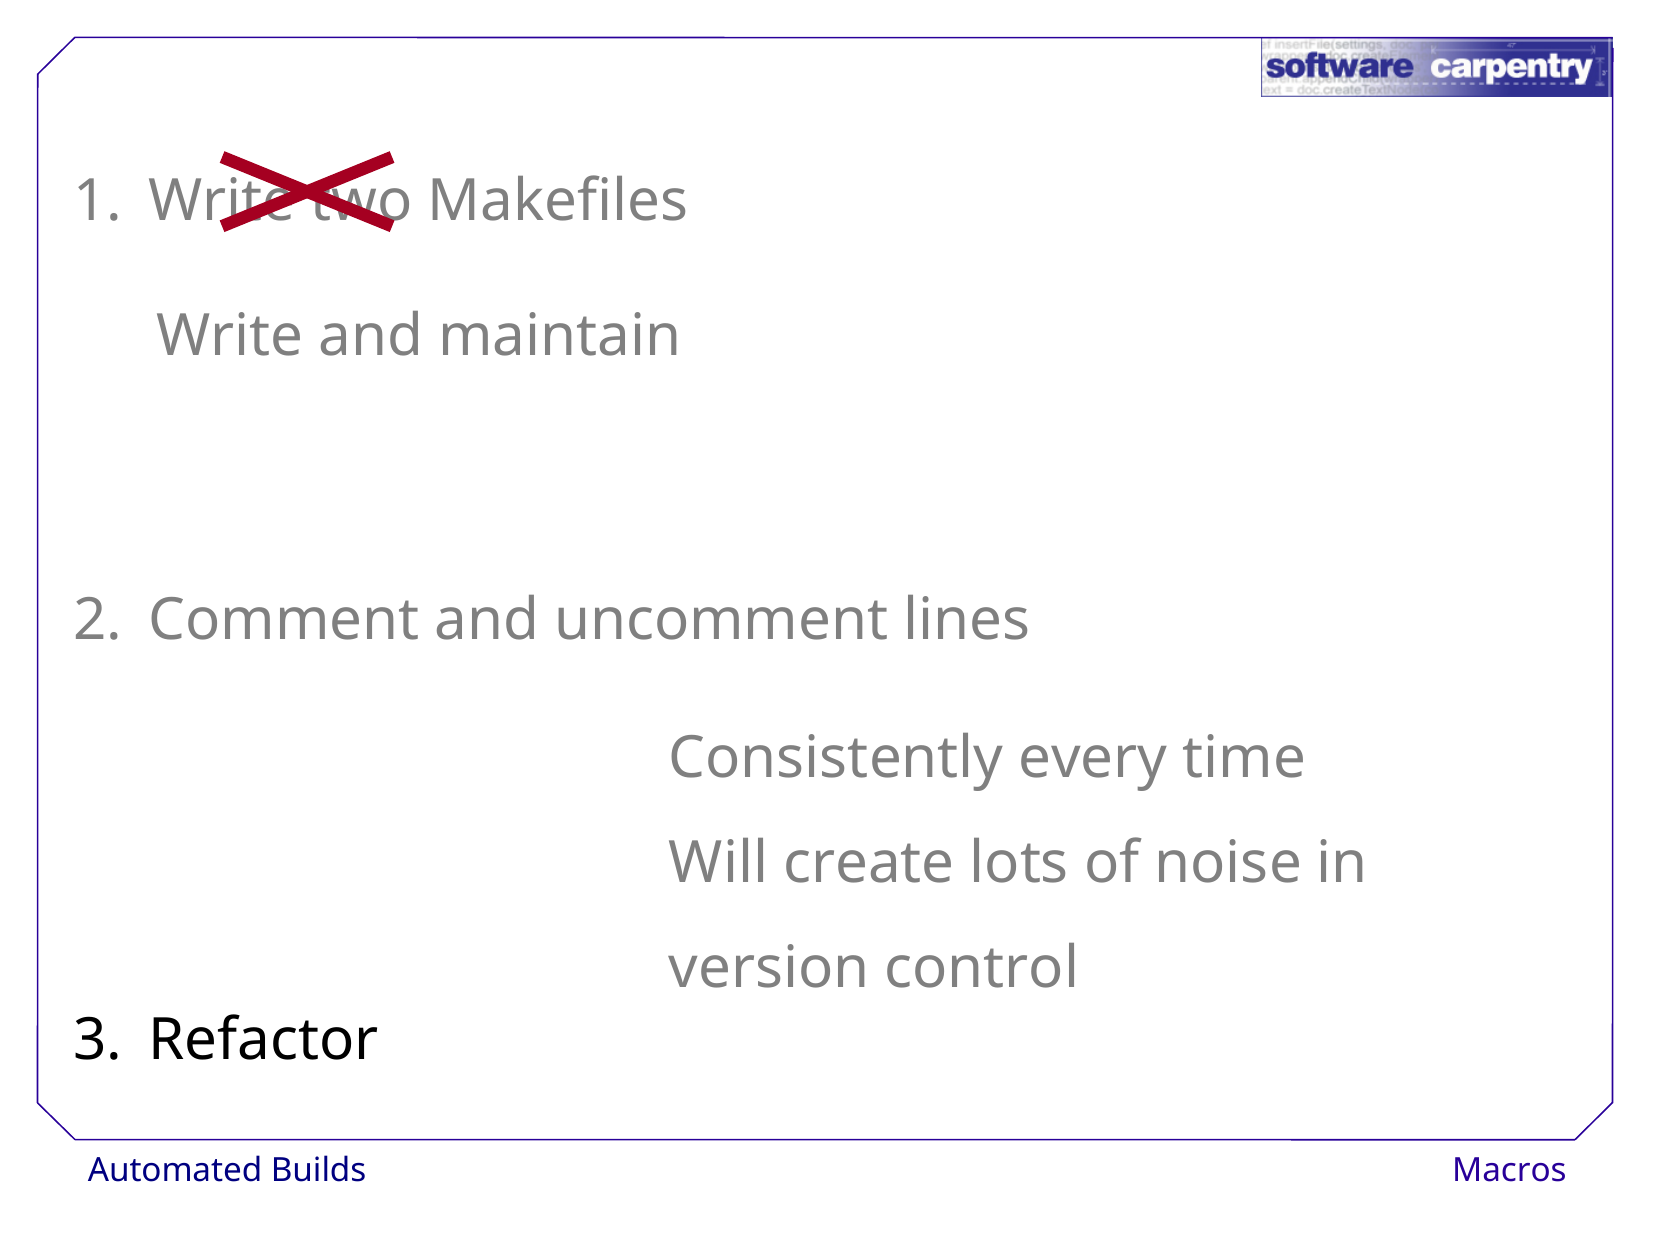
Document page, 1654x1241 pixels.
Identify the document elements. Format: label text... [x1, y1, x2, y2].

picture [1261, 39, 1613, 97]
text_box Consistently every time Will create lots of noise in version control [654, 676, 1534, 1008]
text_box 1. Write two Makefiles 2. Comment and uncomment lines 3. Refactor [58, 119, 1196, 1080]
text_box Write and maintain [141, 254, 847, 375]
